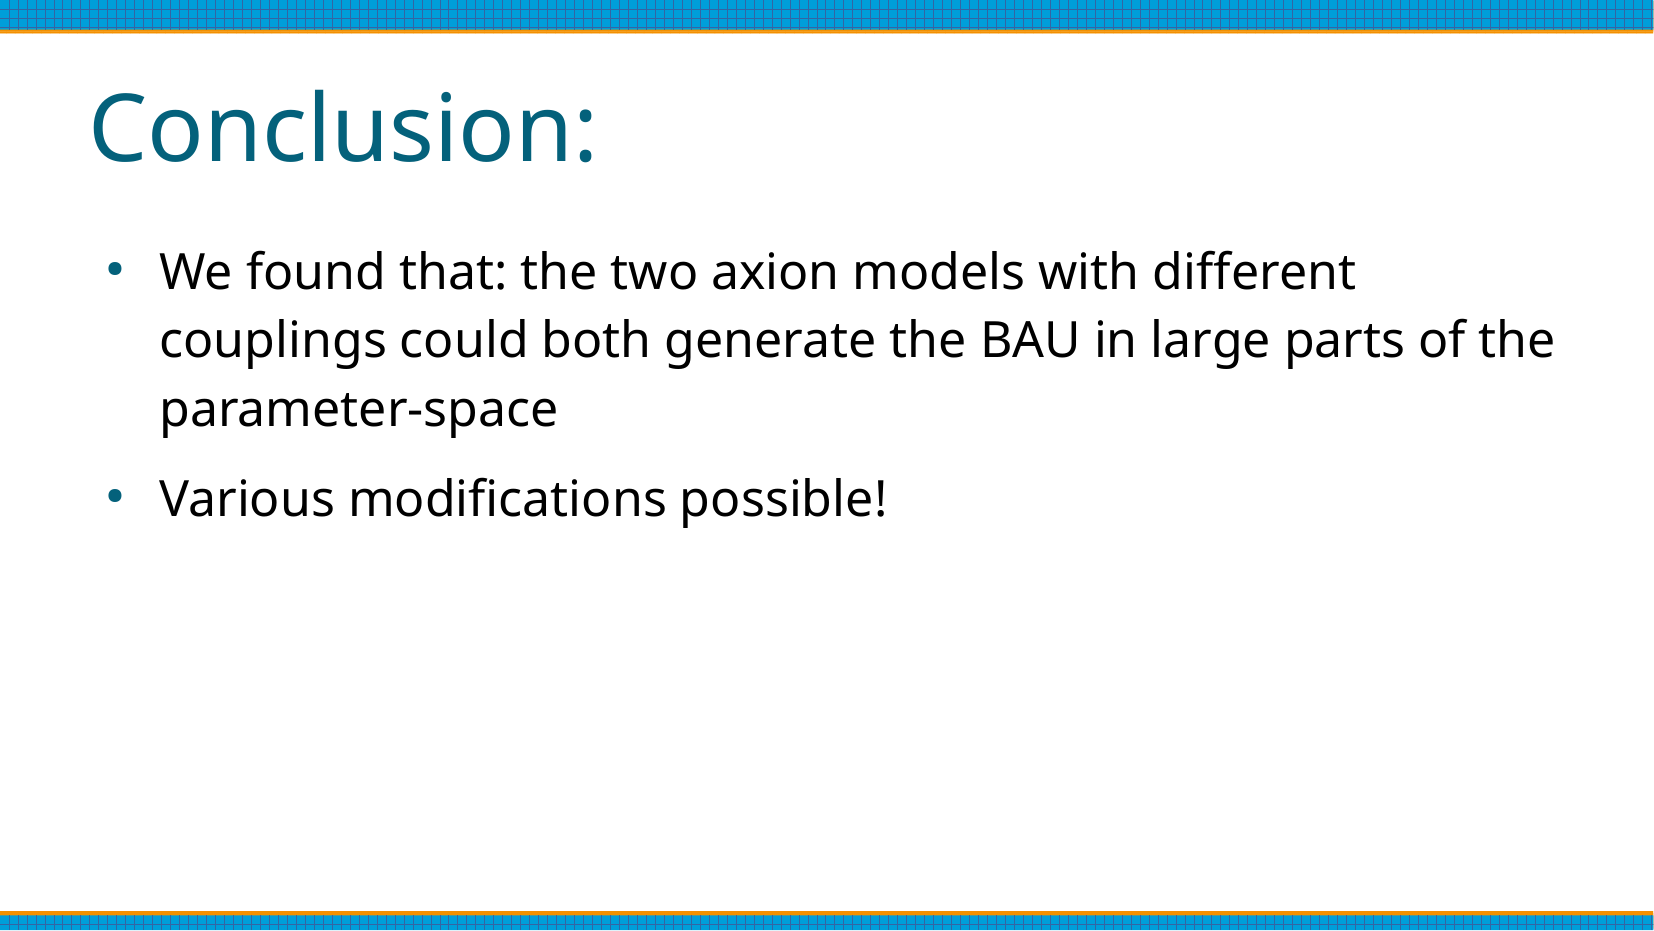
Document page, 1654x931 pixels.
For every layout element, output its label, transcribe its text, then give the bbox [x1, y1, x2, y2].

list We found that: the two axion models with different couplings could both generate the BAU in large parts of the parameter-space Various modifications possible! [88, 236, 1565, 901]
title Conclusion: [88, 44, 1565, 207]
